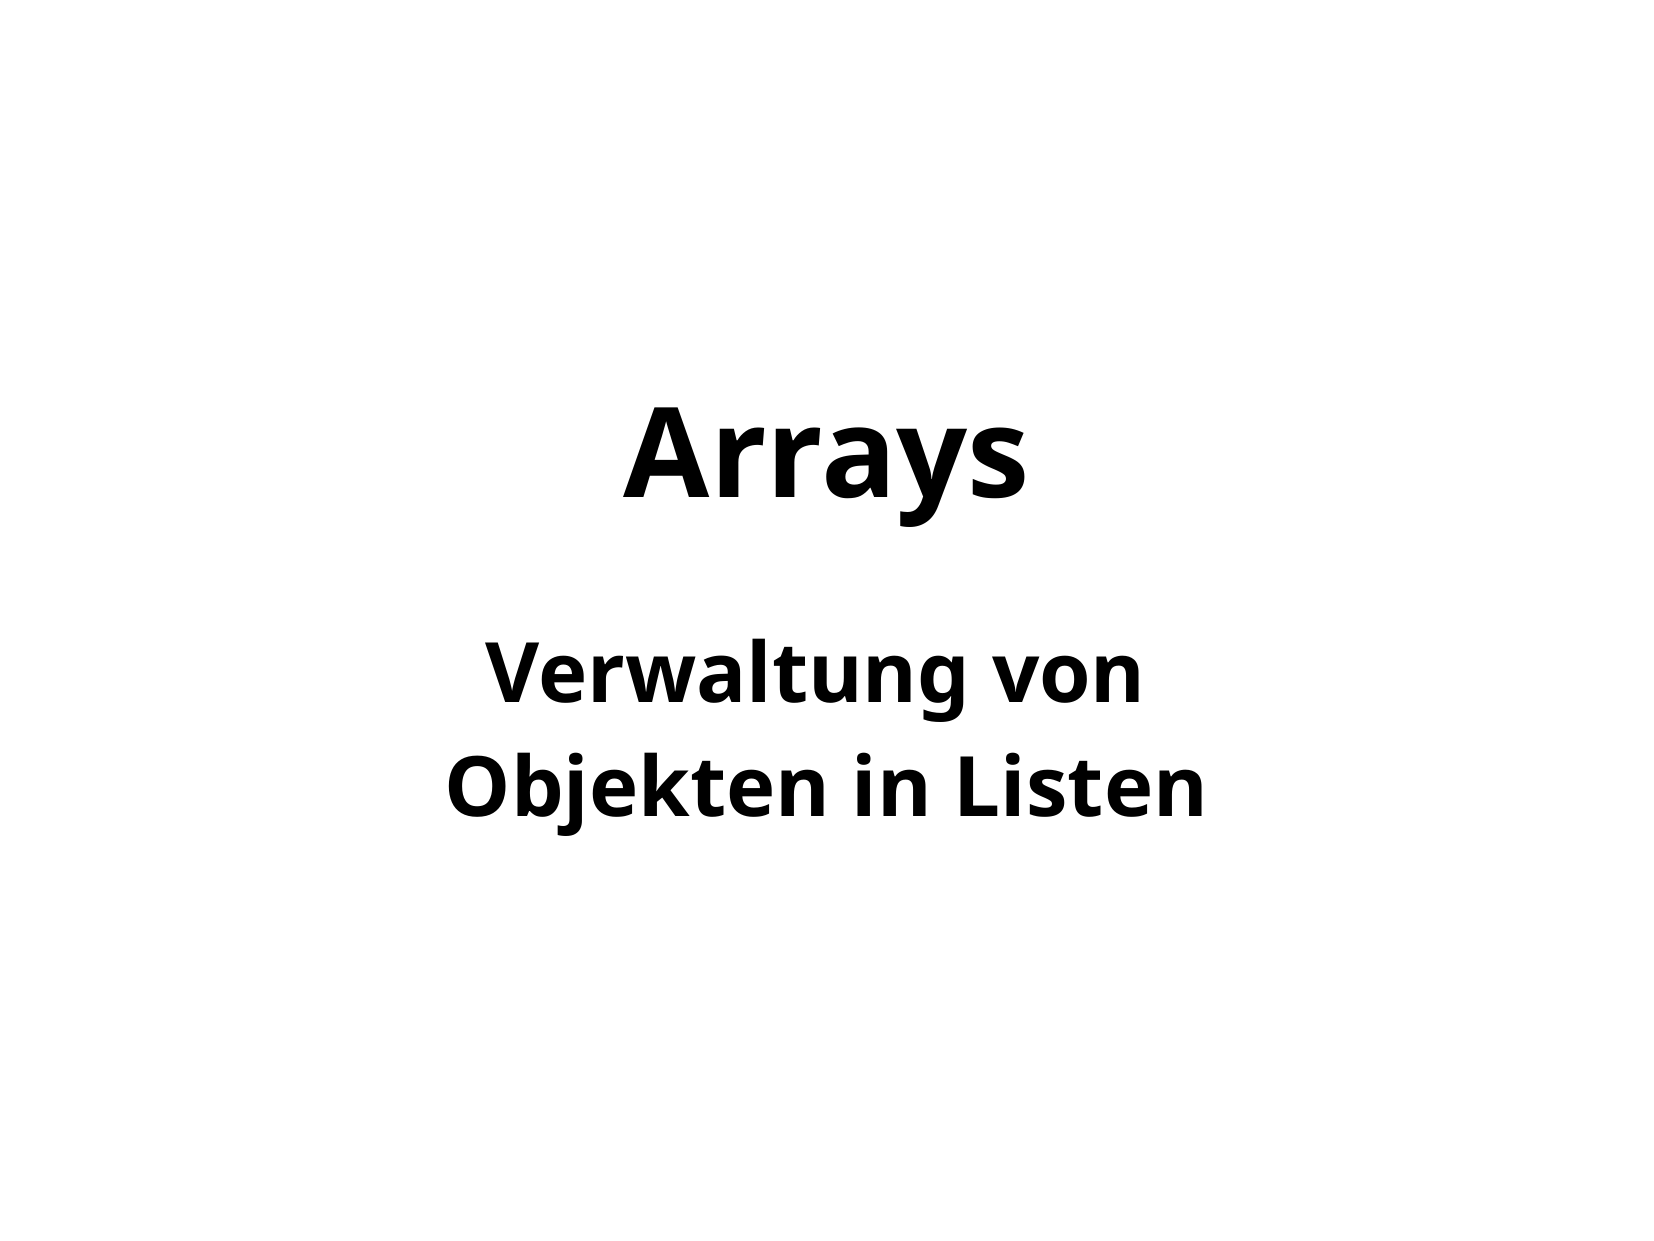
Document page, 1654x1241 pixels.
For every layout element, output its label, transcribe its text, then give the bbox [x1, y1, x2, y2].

text_box Arrays Verwaltung von Objekten in Listen [23, 82, 1630, 1123]
